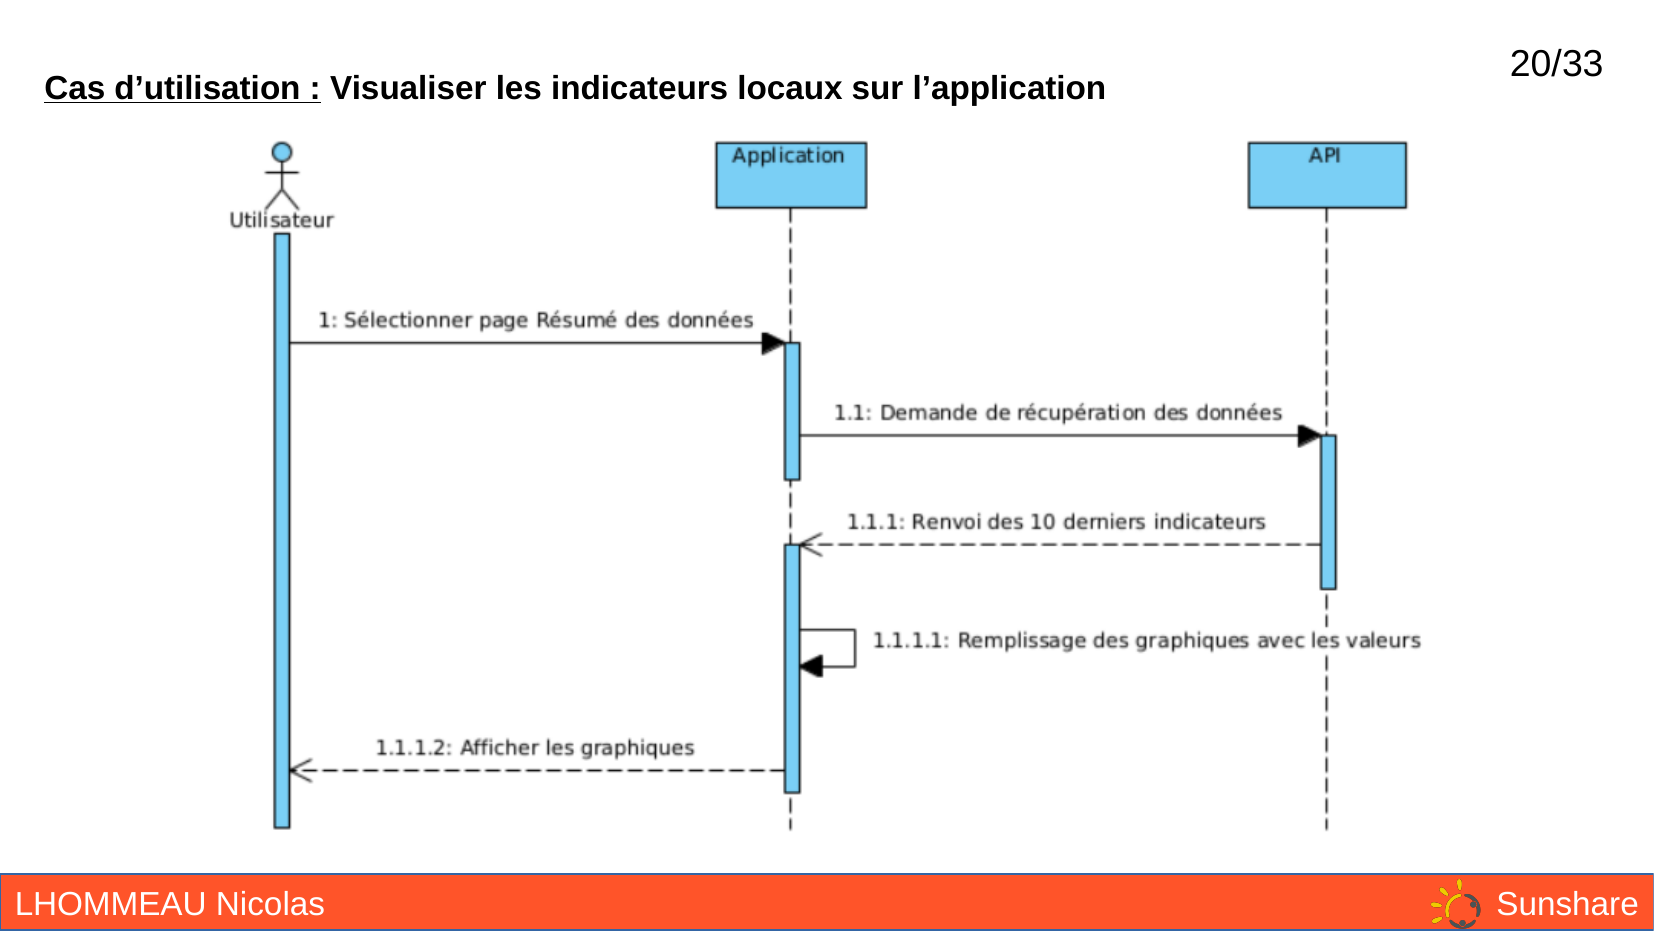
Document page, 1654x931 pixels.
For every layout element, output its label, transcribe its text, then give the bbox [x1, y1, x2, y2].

picture [1429, 877, 1483, 931]
text_box Cas d’utilisation : Visualiser les indicateurs locaux sur l’application [29, 58, 1134, 118]
picture [220, 126, 1433, 839]
